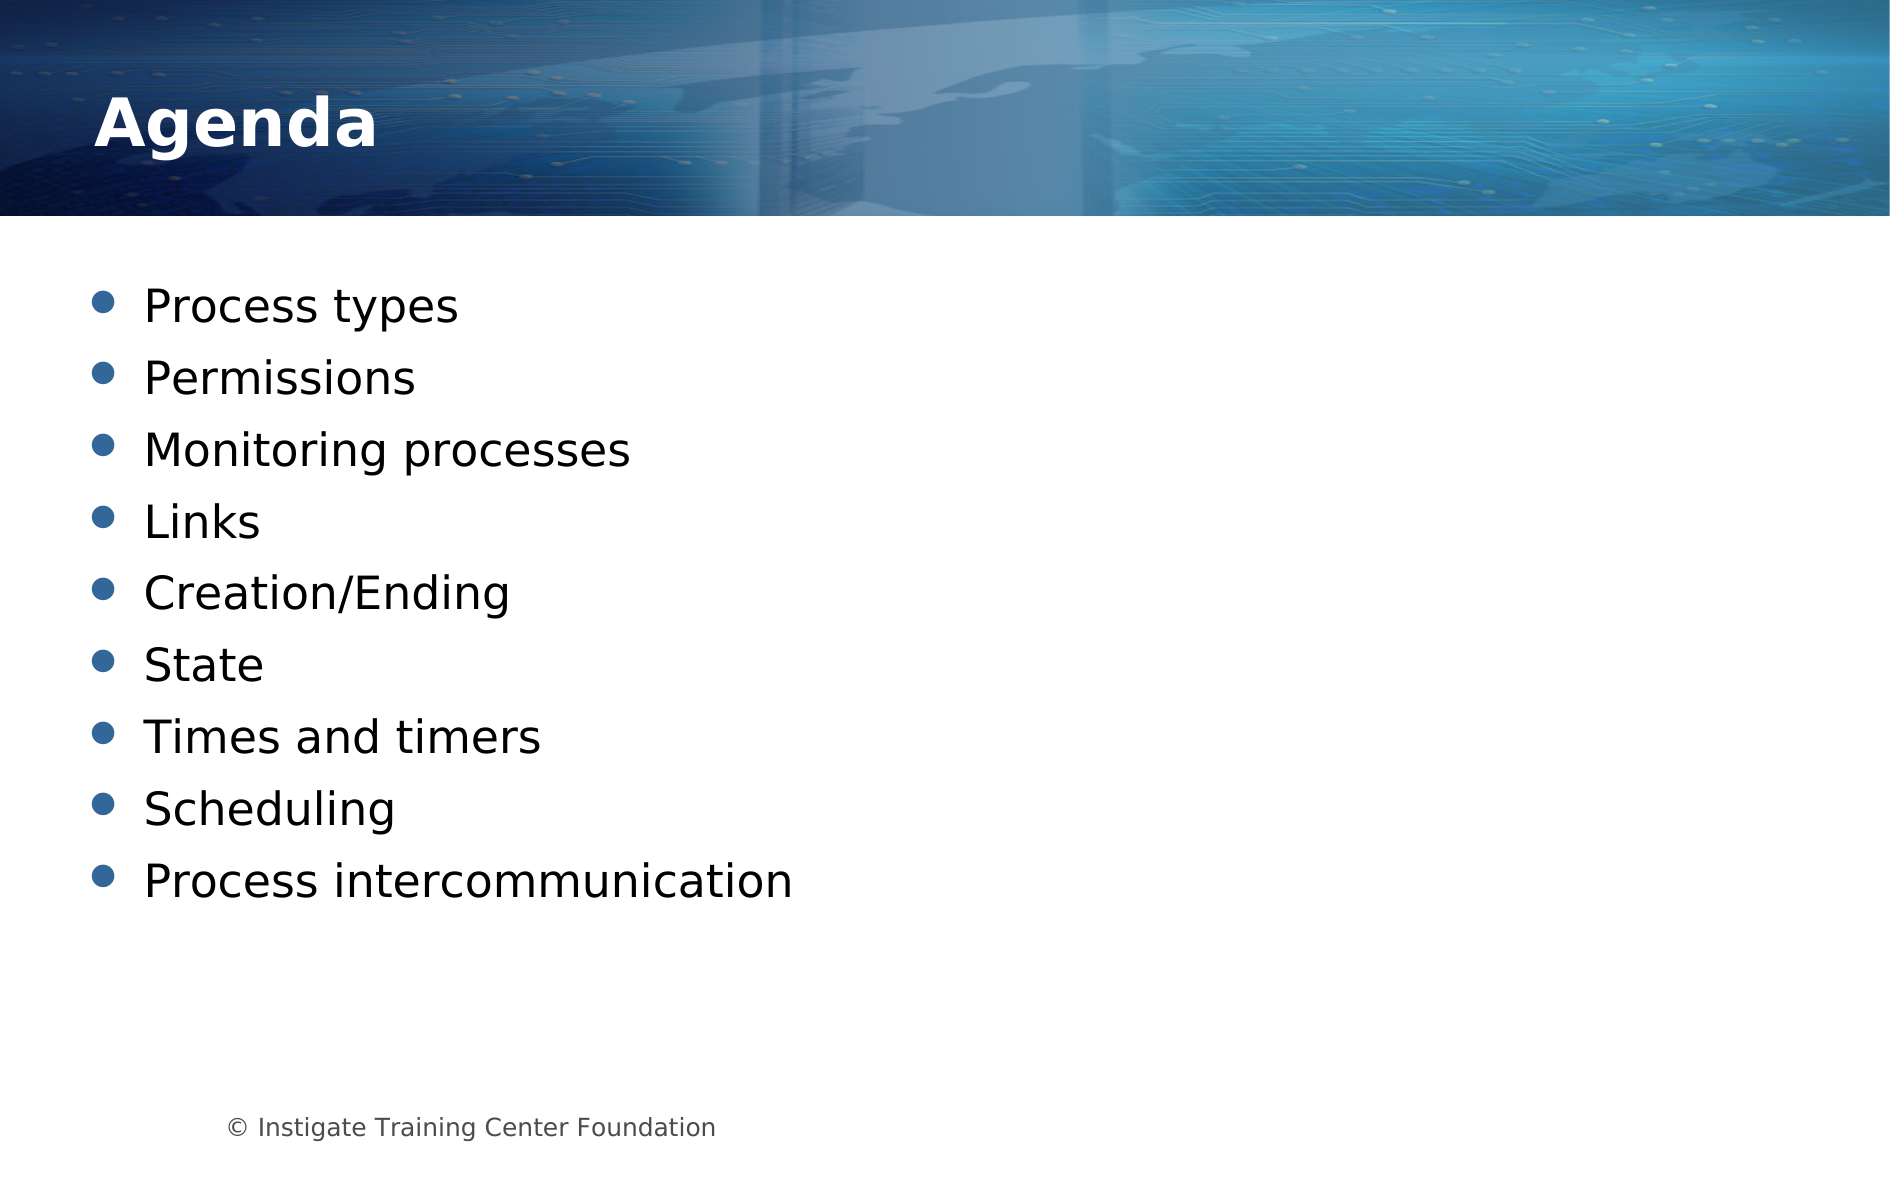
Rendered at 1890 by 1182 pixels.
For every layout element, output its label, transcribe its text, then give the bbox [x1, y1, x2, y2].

picture [0, 0, 1890, 216]
title Agenda [94, 47, 1793, 217]
list Process types Permissions Monitoring processes Links Creation/Ending State Times and timers Scheduling Process intercommunication [88, 280, 1838, 1106]
